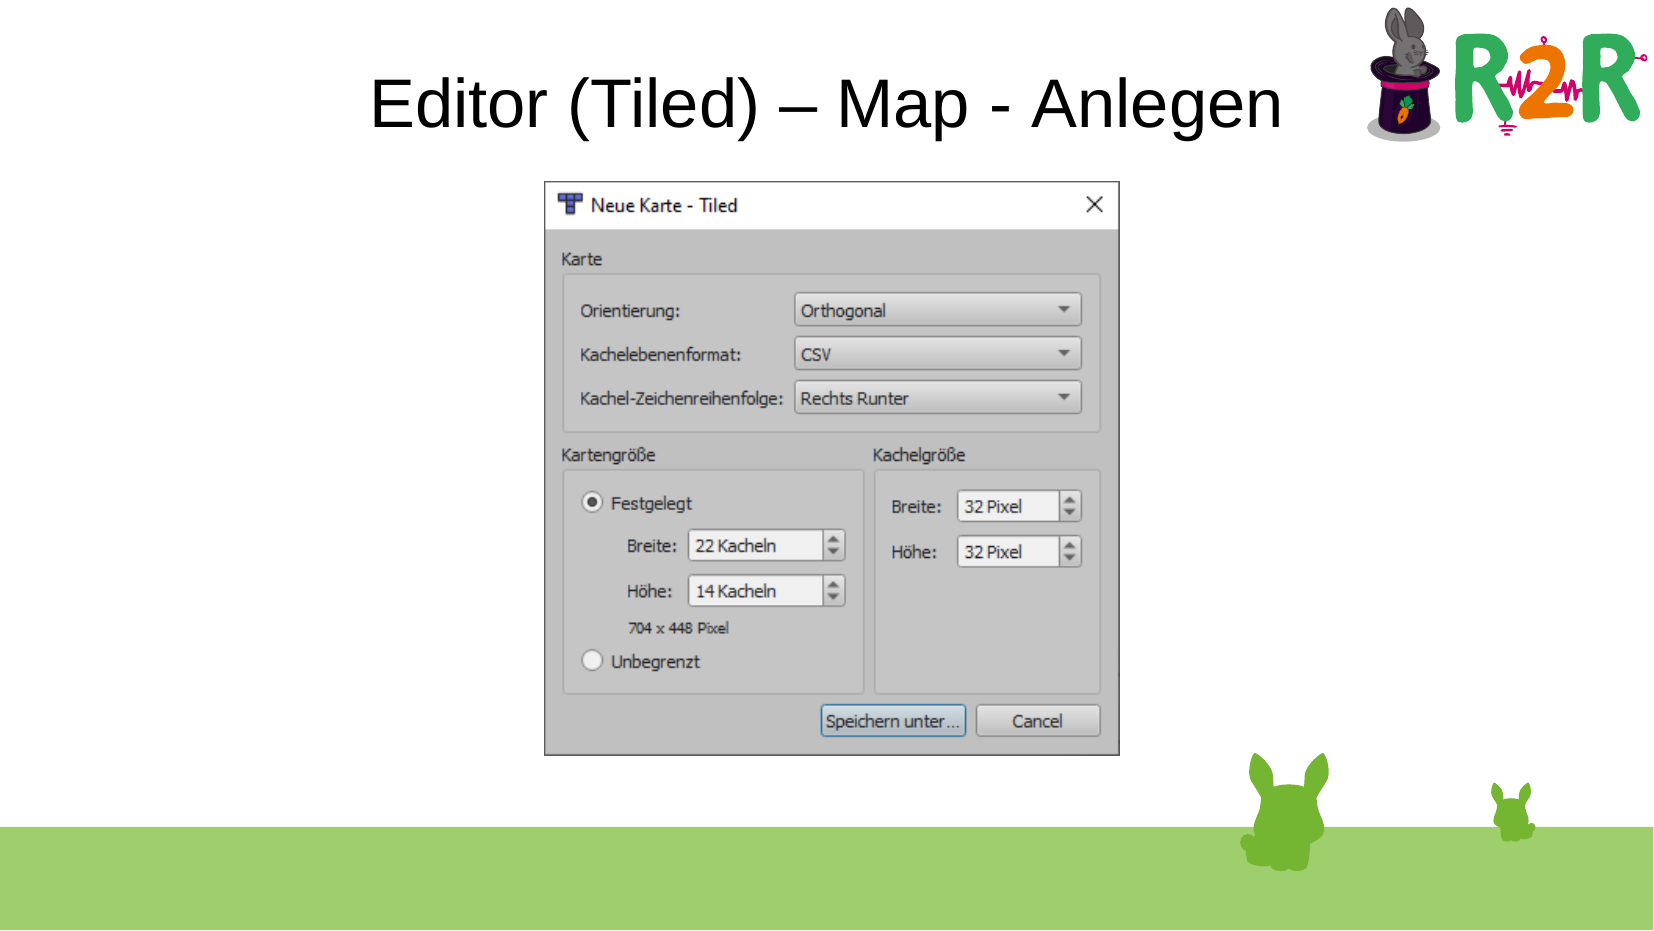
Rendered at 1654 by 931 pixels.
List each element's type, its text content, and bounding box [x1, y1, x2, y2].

title Editor (Tiled) – Map - Anlegen [88, 29, 1565, 178]
picture [1358, 0, 1654, 148]
picture [544, 181, 1120, 756]
